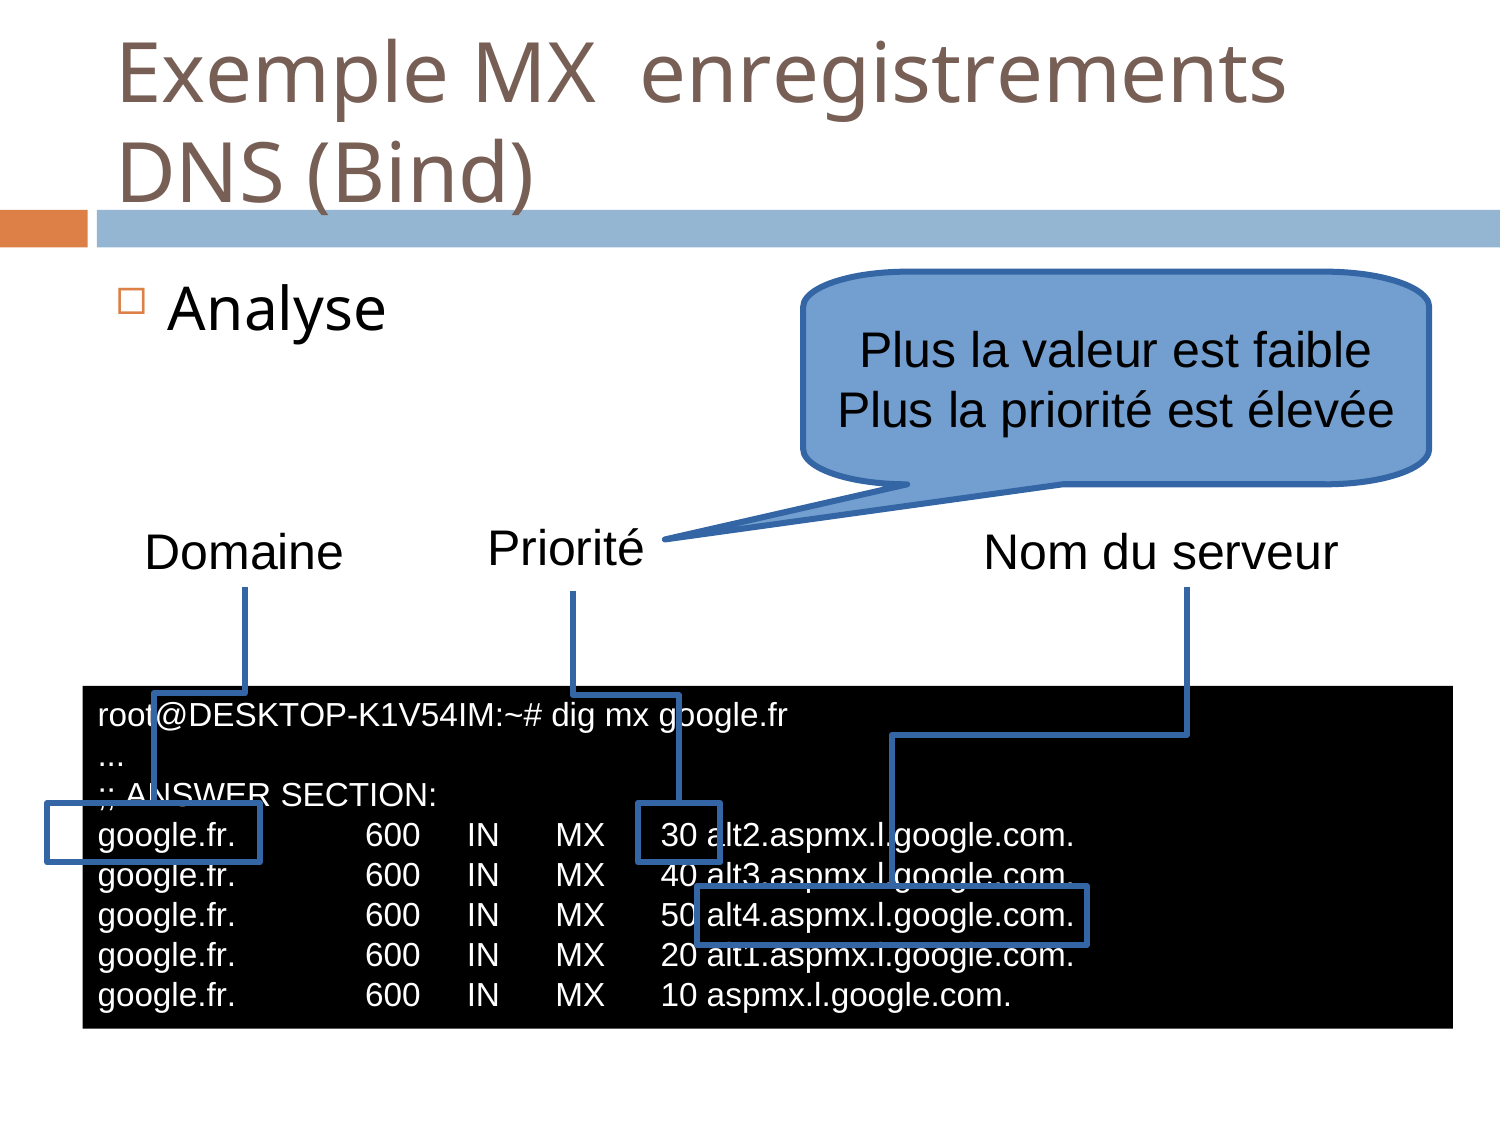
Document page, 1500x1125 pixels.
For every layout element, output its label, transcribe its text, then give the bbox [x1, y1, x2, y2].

title Exemple MX enregistrements DNS (Bind) [100, 37, 1438, 201]
list Analyse [100, 262, 1438, 685]
text_box Plus la valeur est faible Plus la priorité est élevée [664, 271, 1430, 540]
text_box root@DESKTOP-K1V54IM:~# dig mx google.fr ... ;; ANSWER SECTION: google.fr. 600 IN MX 30 alt2.aspmx.l.google.com. google.fr. 600 IN MX 40 alt3.aspmx.l.google.com. google.fr. 600 IN MX 50 alt4.aspmx.l.google.com. google.fr. 600 IN MX 20 alt1.aspmx.l.google.com. google.fr. 600 IN MX 10 aspmx.l.google.com. [700, 889, 1084, 942]
text_box Nom du serveur [968, 511, 1406, 587]
text_box Priorité [472, 507, 674, 591]
text_box root@DESKTOP-K1V54IM:~# dig mx google.fr ... ;; ANSWER SECTION: google.fr. 600 IN MX 30 alt2.aspmx.l.google.com. google.fr. 600 IN MX 40 alt3.aspmx.l.google.com. google.fr. 600 IN MX 50 alt4.aspmx.l.google.com. google.fr. 600 IN MX 20 alt1.aspmx.l.google.com. google.fr. 600 IN MX 10 aspmx.l.google.com. [82, 685, 242, 800]
text_box Domaine [129, 511, 360, 587]
text_box root@DESKTOP-K1V54IM:~# dig mx google.fr ... ;; ANSWER SECTION: google.fr. 600 IN MX 30 alt2.aspmx.l.google.com. google.fr. 600 IN MX 40 alt3.aspmx.l.google.com. google.fr. 600 IN MX 50 alt4.aspmx.l.google.com. google.fr. 600 IN MX 20 alt1.aspmx.l.google.com. google.fr. 600 IN MX 10 aspmx.l.google.com. [82, 685, 1453, 1029]
text_box root@DESKTOP-K1V54IM:~# dig mx google.fr ... ;; ANSWER SECTION: google.fr. 600 IN MX 30 alt2.aspmx.l.google.com. google.fr. 600 IN MX 40 alt3.aspmx.l.google.com. google.fr. 600 IN MX 50 alt4.aspmx.l.google.com. google.fr. 600 IN MX 20 alt1.aspmx.l.google.com. google.fr. 600 IN MX 10 aspmx.l.google.com. [82, 806, 257, 859]
